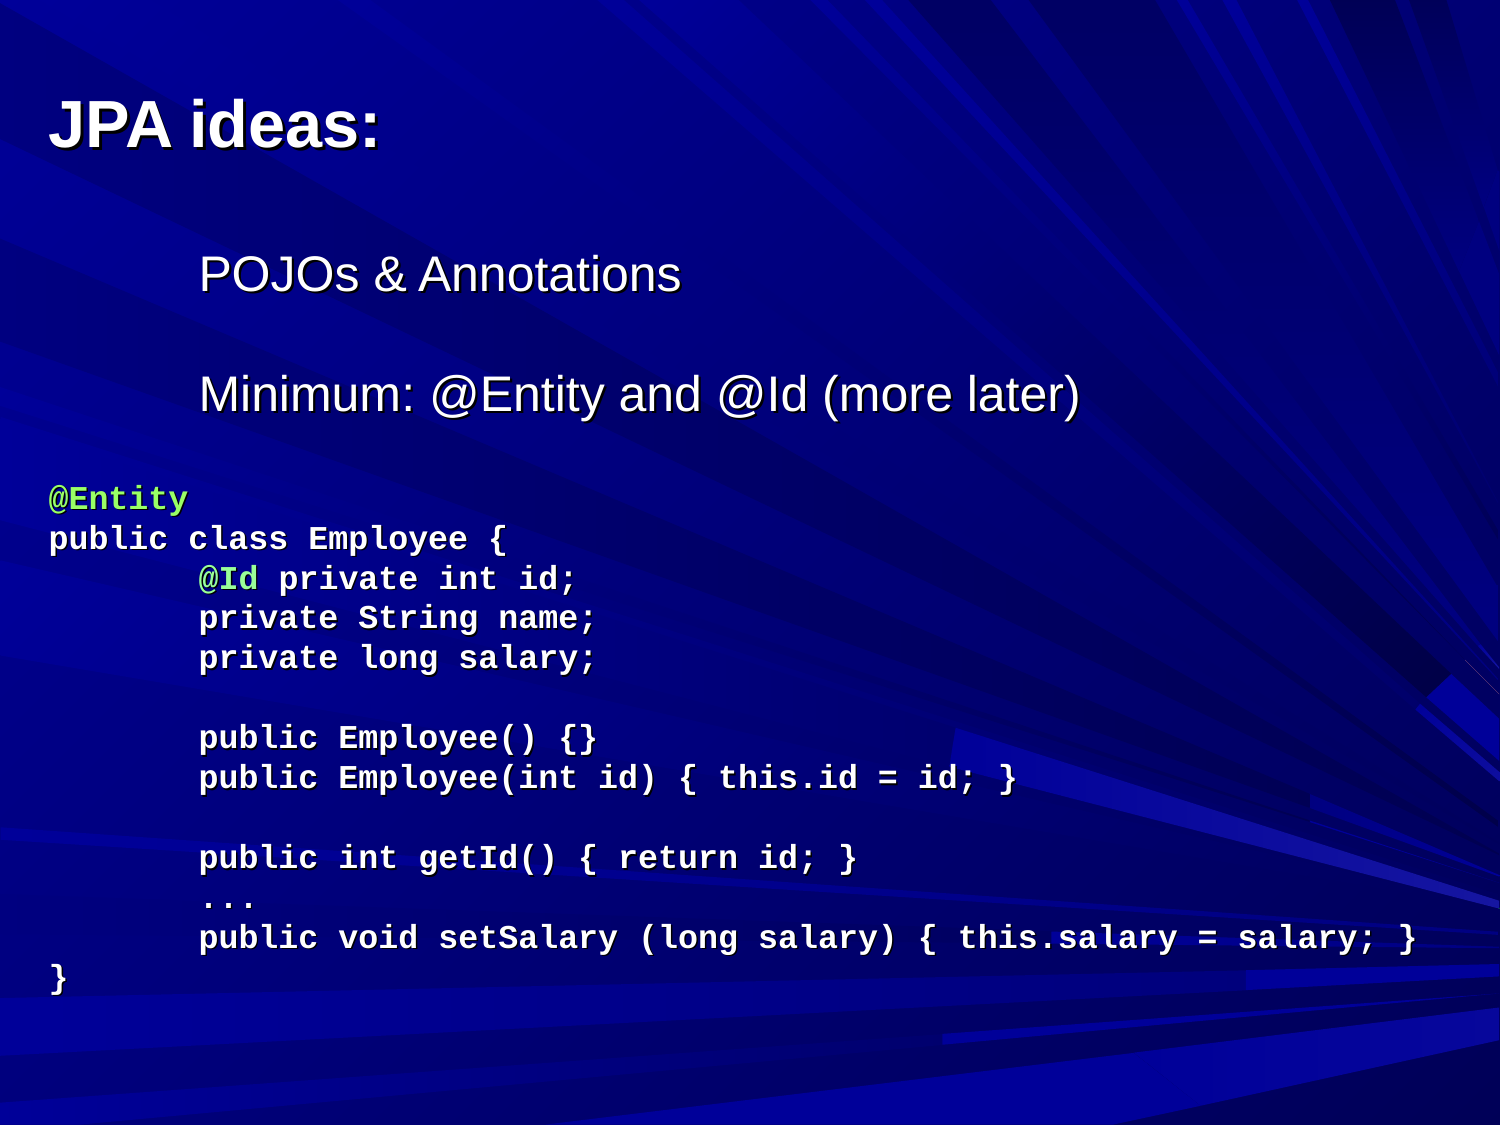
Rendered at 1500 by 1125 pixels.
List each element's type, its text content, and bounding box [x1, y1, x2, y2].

title JPA ideas: POJOs & Annotations Minimum: @Entity and @Id (more later) @Entity public class Employee { @Id private int id; private String name; private long salary; public Employee() {} public Employee(int id) { this.id = id; } public int getId() { return id; } ... public void setSalary (long salary) { this.salary = salary; } } [33, 73, 1468, 1003]
